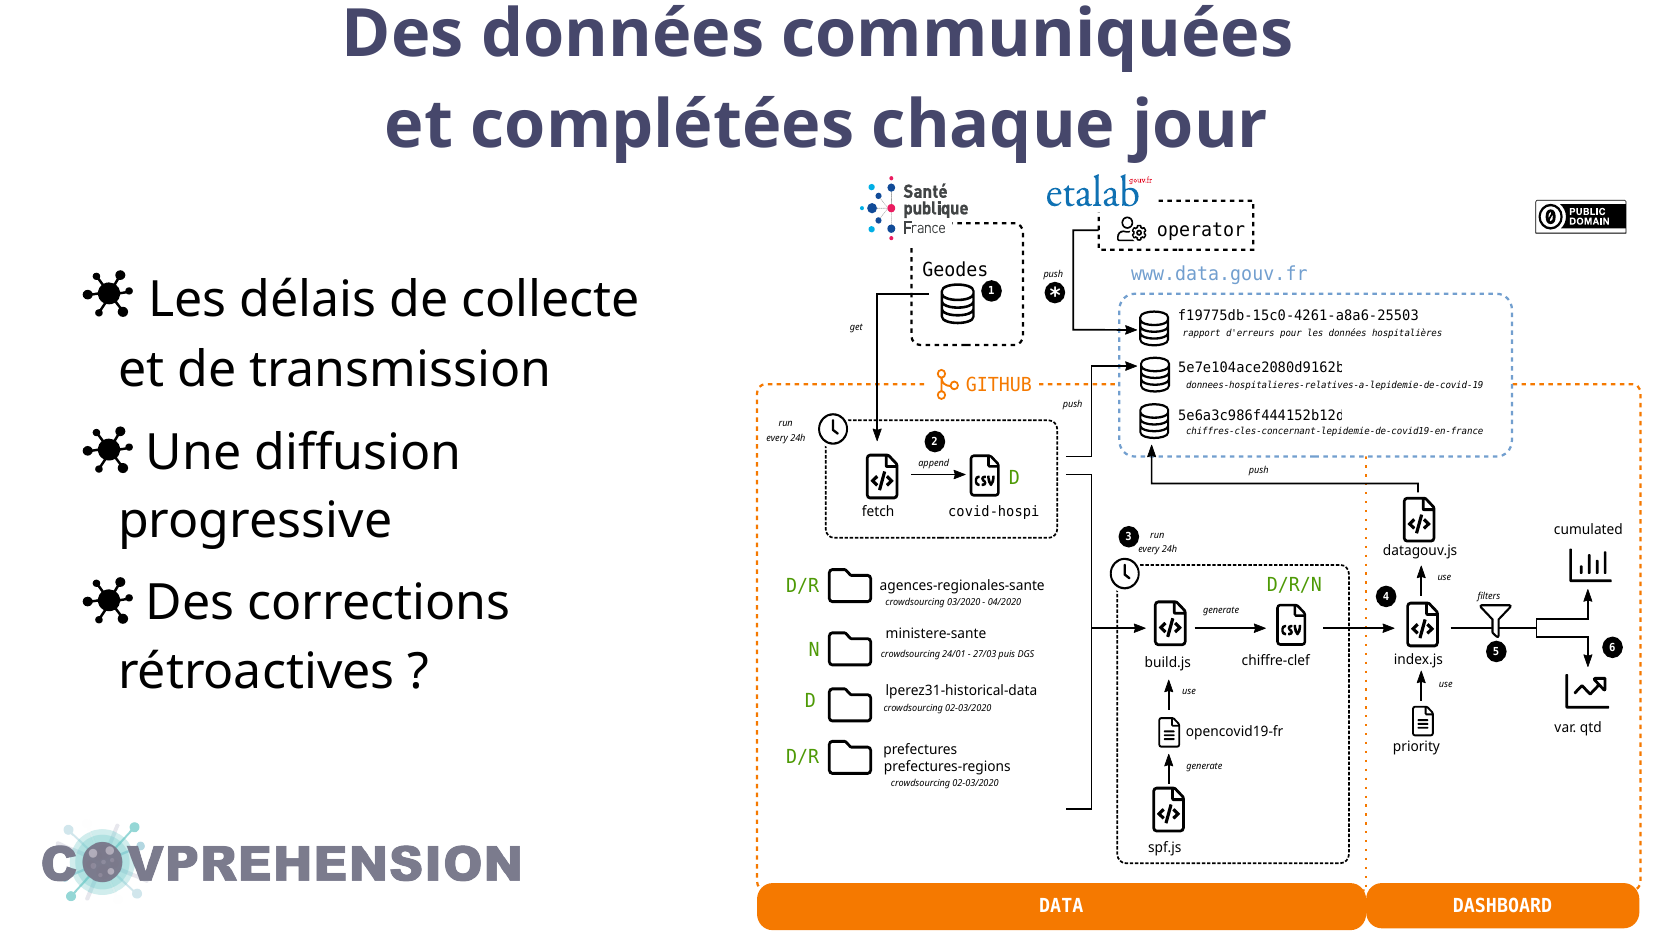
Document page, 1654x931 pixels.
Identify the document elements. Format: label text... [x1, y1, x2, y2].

picture [755, 174, 1642, 931]
title Des données communiquées et complétées chaque jour [0, 0, 1654, 155]
list Les délais de collecte et de transmission Une diffusion progressive Des corrections rétroactives ? [82, 253, 697, 880]
